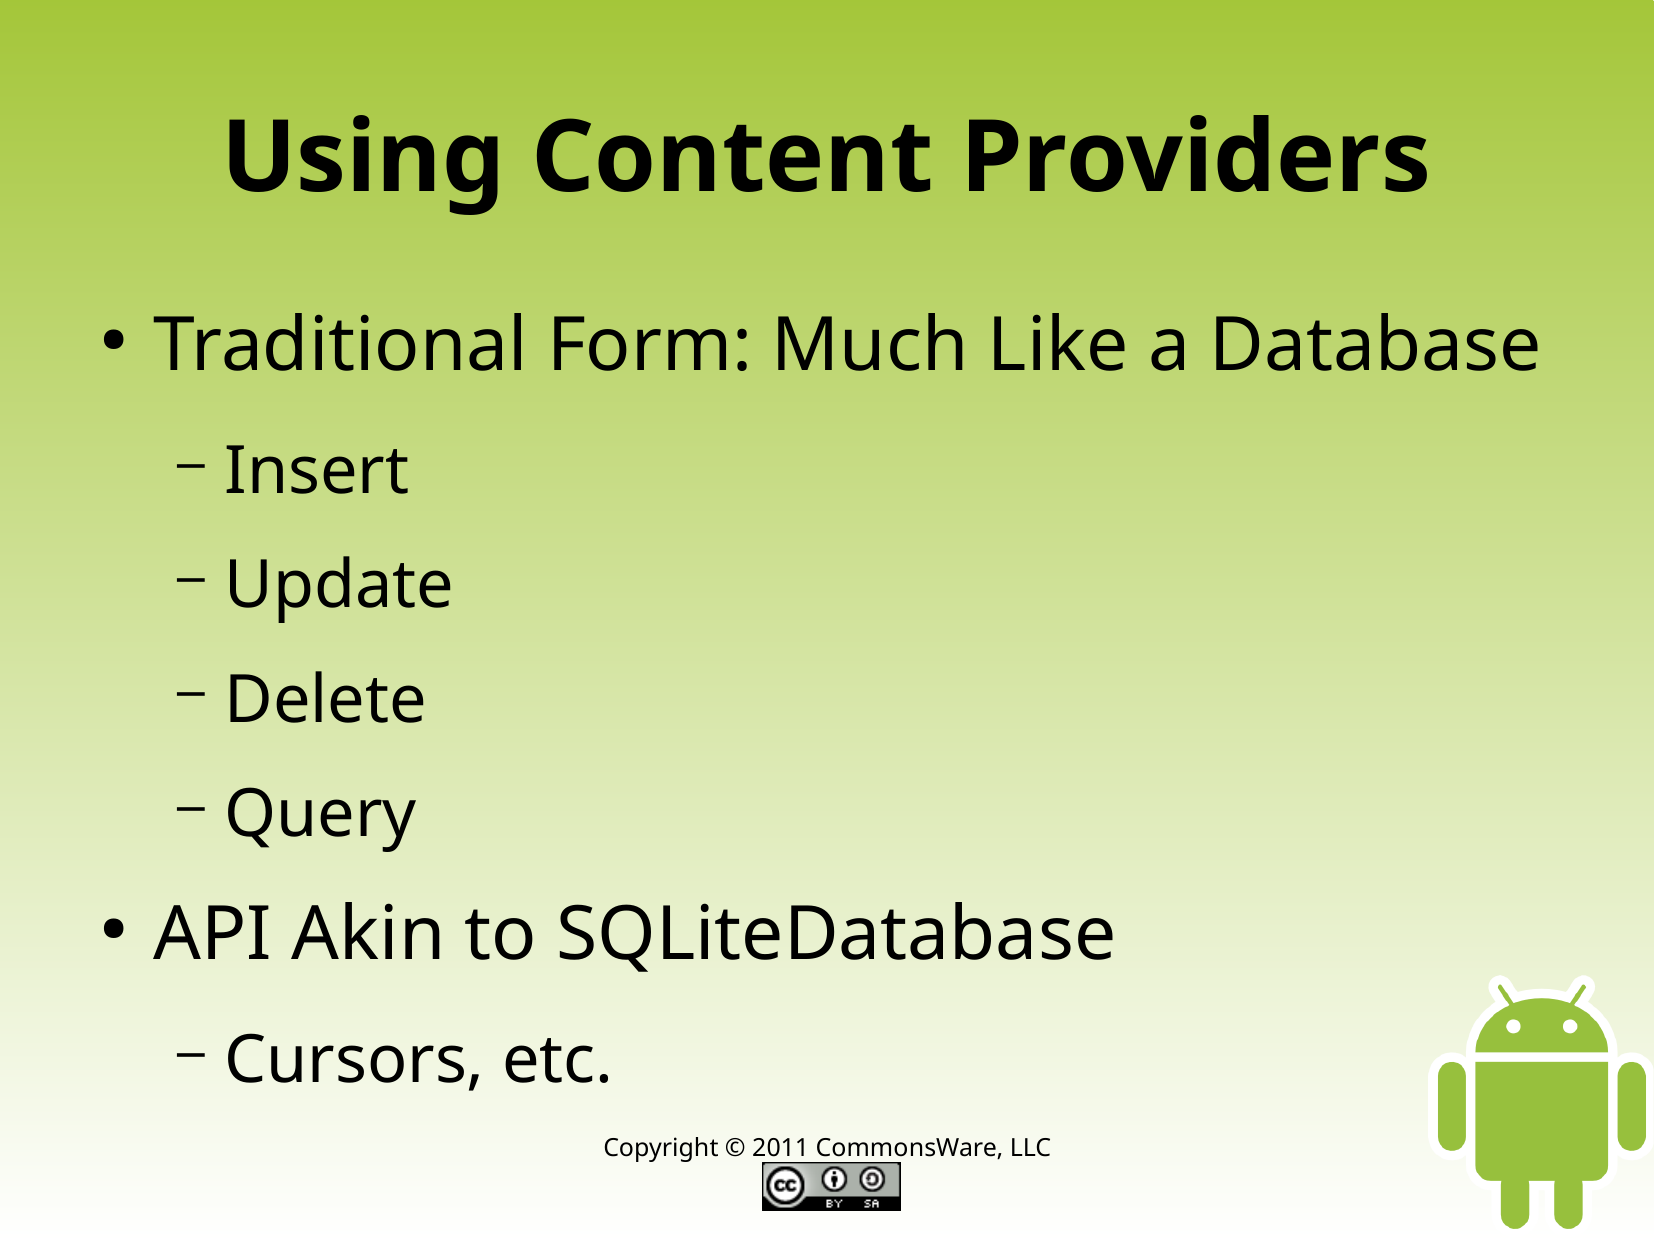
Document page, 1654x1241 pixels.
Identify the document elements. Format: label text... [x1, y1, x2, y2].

list Traditional Form: Much Like a Database Insert Update Delete Query API Akin to SQLiteDatabase Cursors, etc. [82, 290, 1571, 1109]
title Using Content Providers [82, 49, 1571, 257]
picture [1428, 975, 1654, 1238]
picture [762, 1162, 901, 1211]
